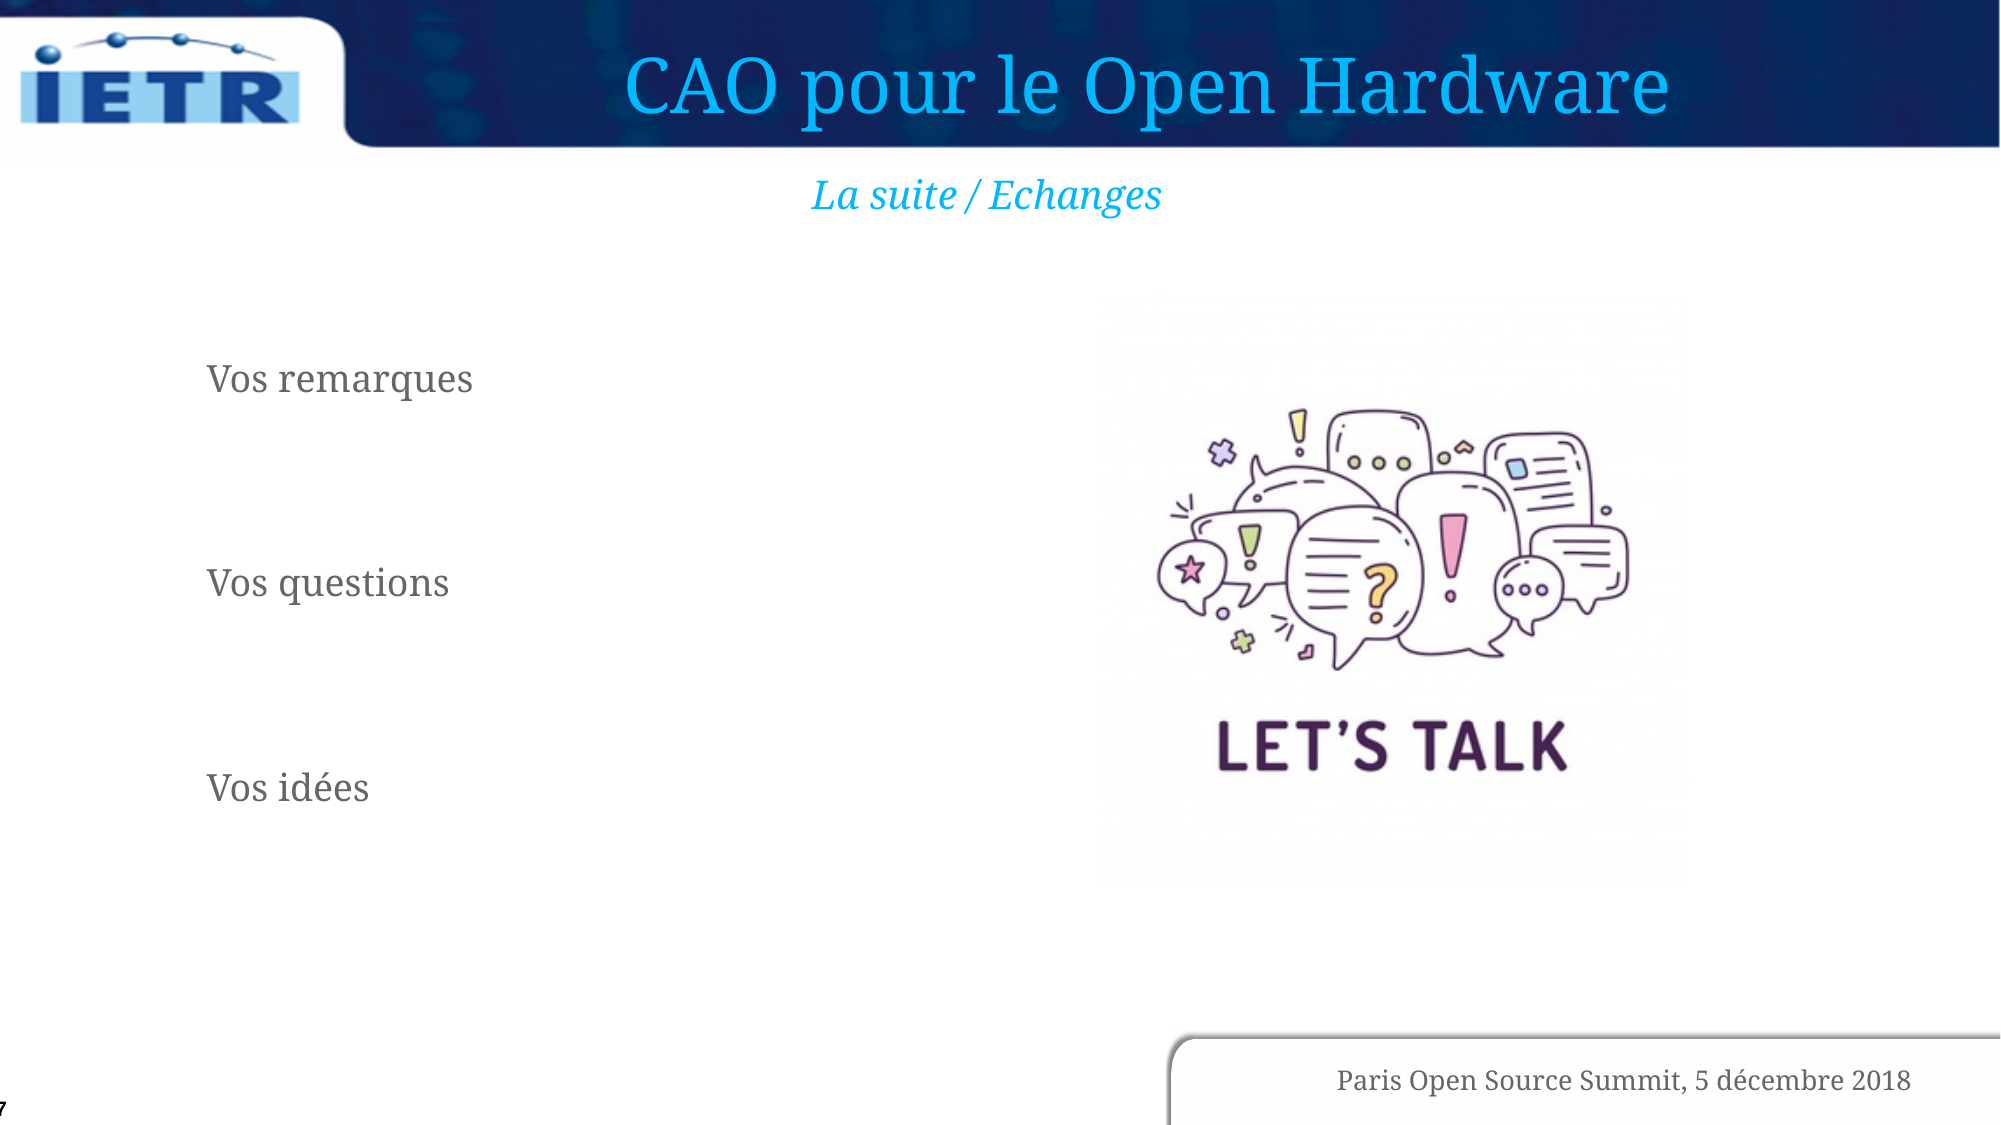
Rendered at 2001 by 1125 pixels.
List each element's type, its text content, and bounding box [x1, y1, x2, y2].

picture [1098, 295, 1689, 886]
text_box CAO pour le Open Hardware [608, 23, 1652, 143]
text_box Paris Open Source Summit, 5 décembre 2018 [1322, 1054, 1982, 1106]
picture [0, 0, 2000, 165]
text_box Vos remarques Vos questions Vos idées [118, 259, 1867, 969]
picture [1166, 1024, 2001, 1125]
text_box La suite / Echanges [797, 159, 1135, 253]
